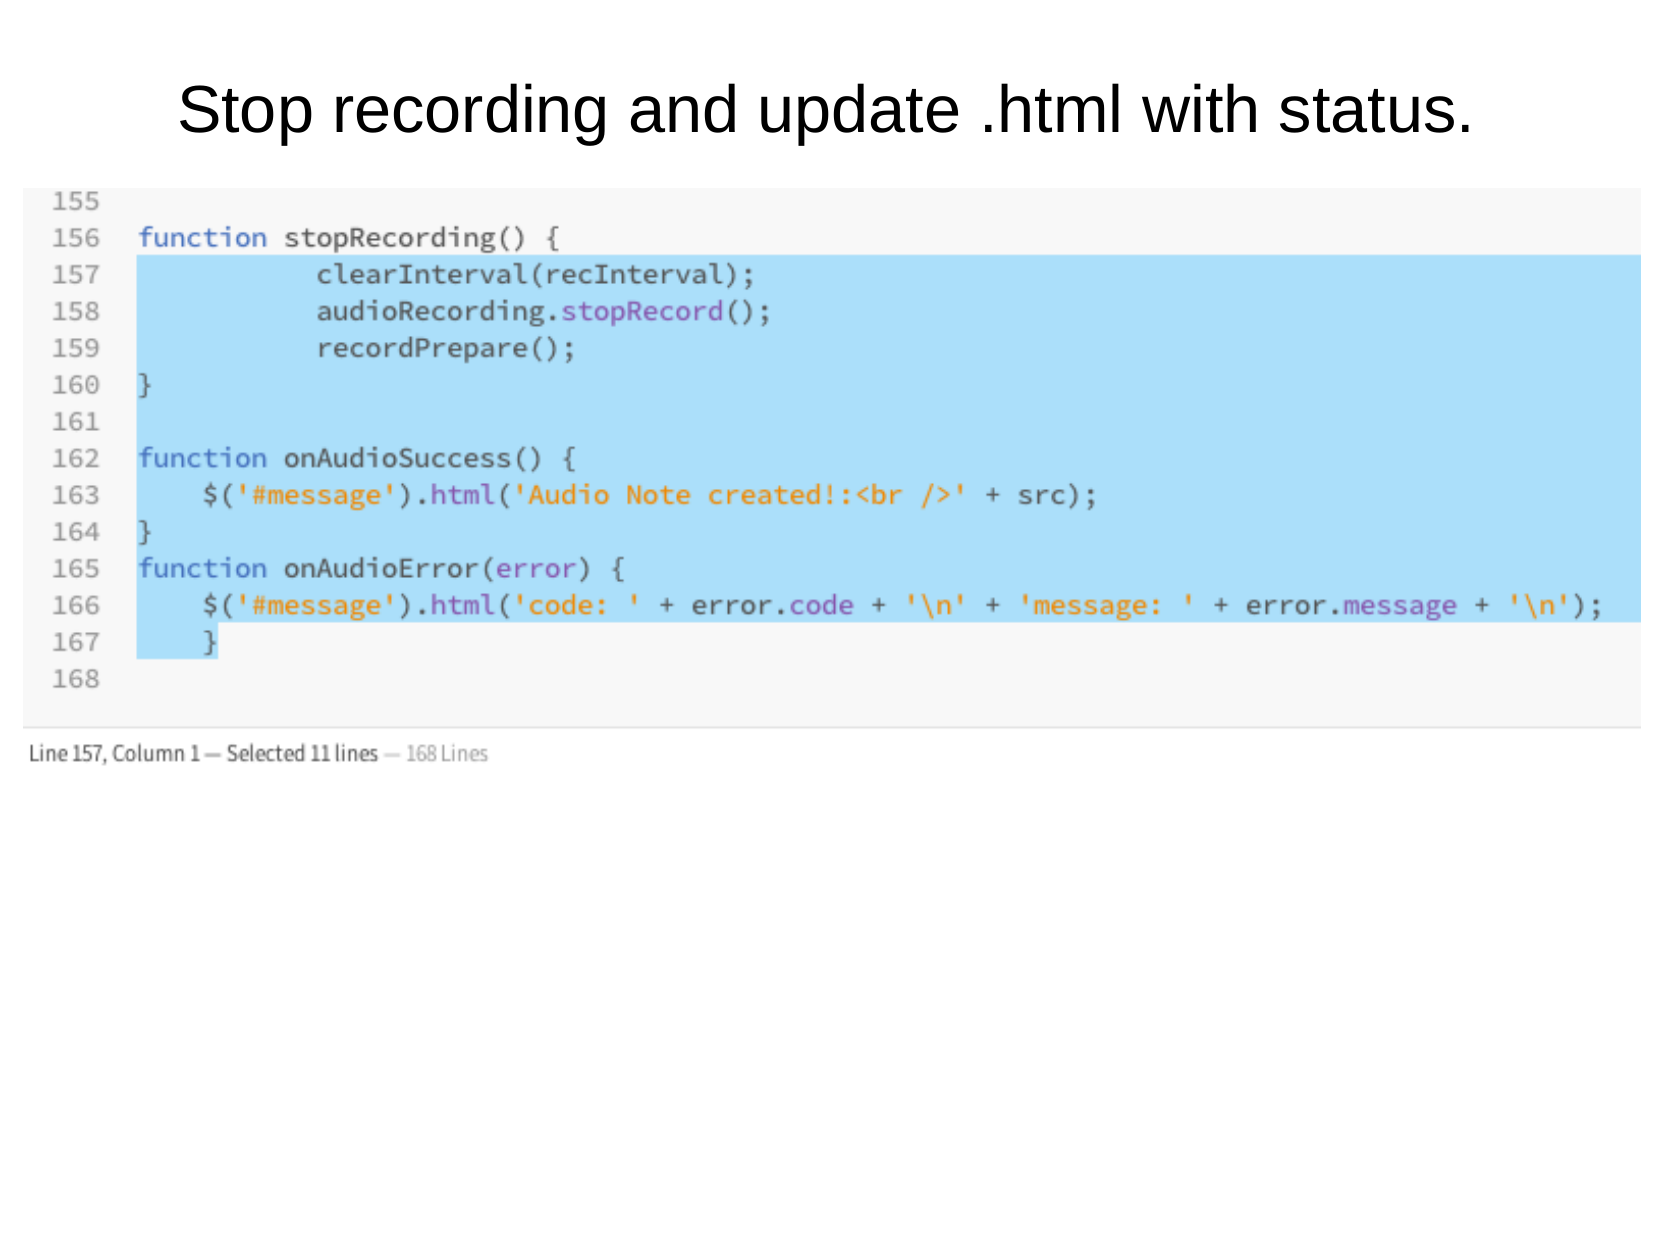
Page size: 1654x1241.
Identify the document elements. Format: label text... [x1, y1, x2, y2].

picture [23, 188, 1641, 778]
title Stop recording and update .html with status. [82, 5, 1571, 188]
